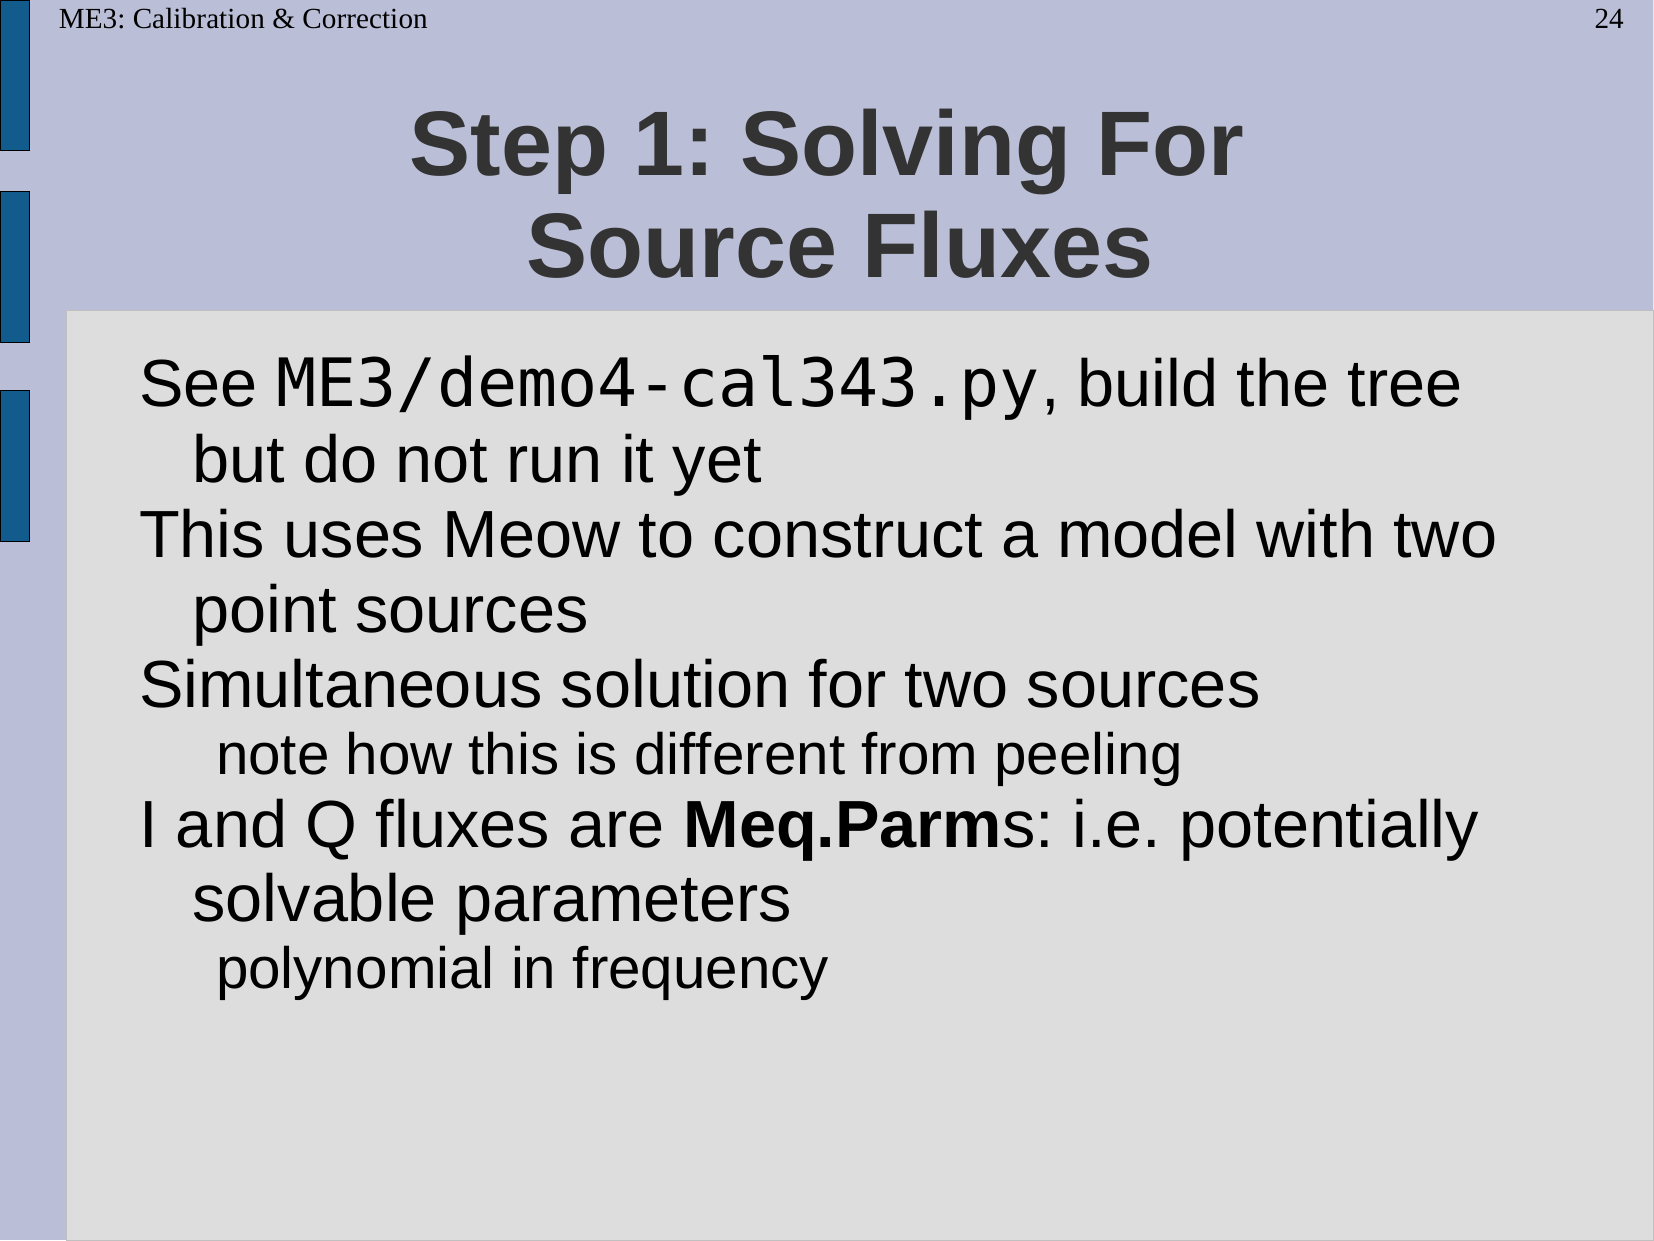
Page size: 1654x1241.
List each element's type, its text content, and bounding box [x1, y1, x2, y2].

title Step 1: Solving For Source Fluxes [121, 87, 1534, 302]
list See ME3/demo4-cal343.py, build the tree but do not run it yet This uses Meow to construct a model with two point sources Simultaneous solution for two sources note how this is different from peeling I and Q fluxes are Meq.Parms: i.e. potentially solvable parameters polynomial in frequency [121, 344, 1534, 1112]
